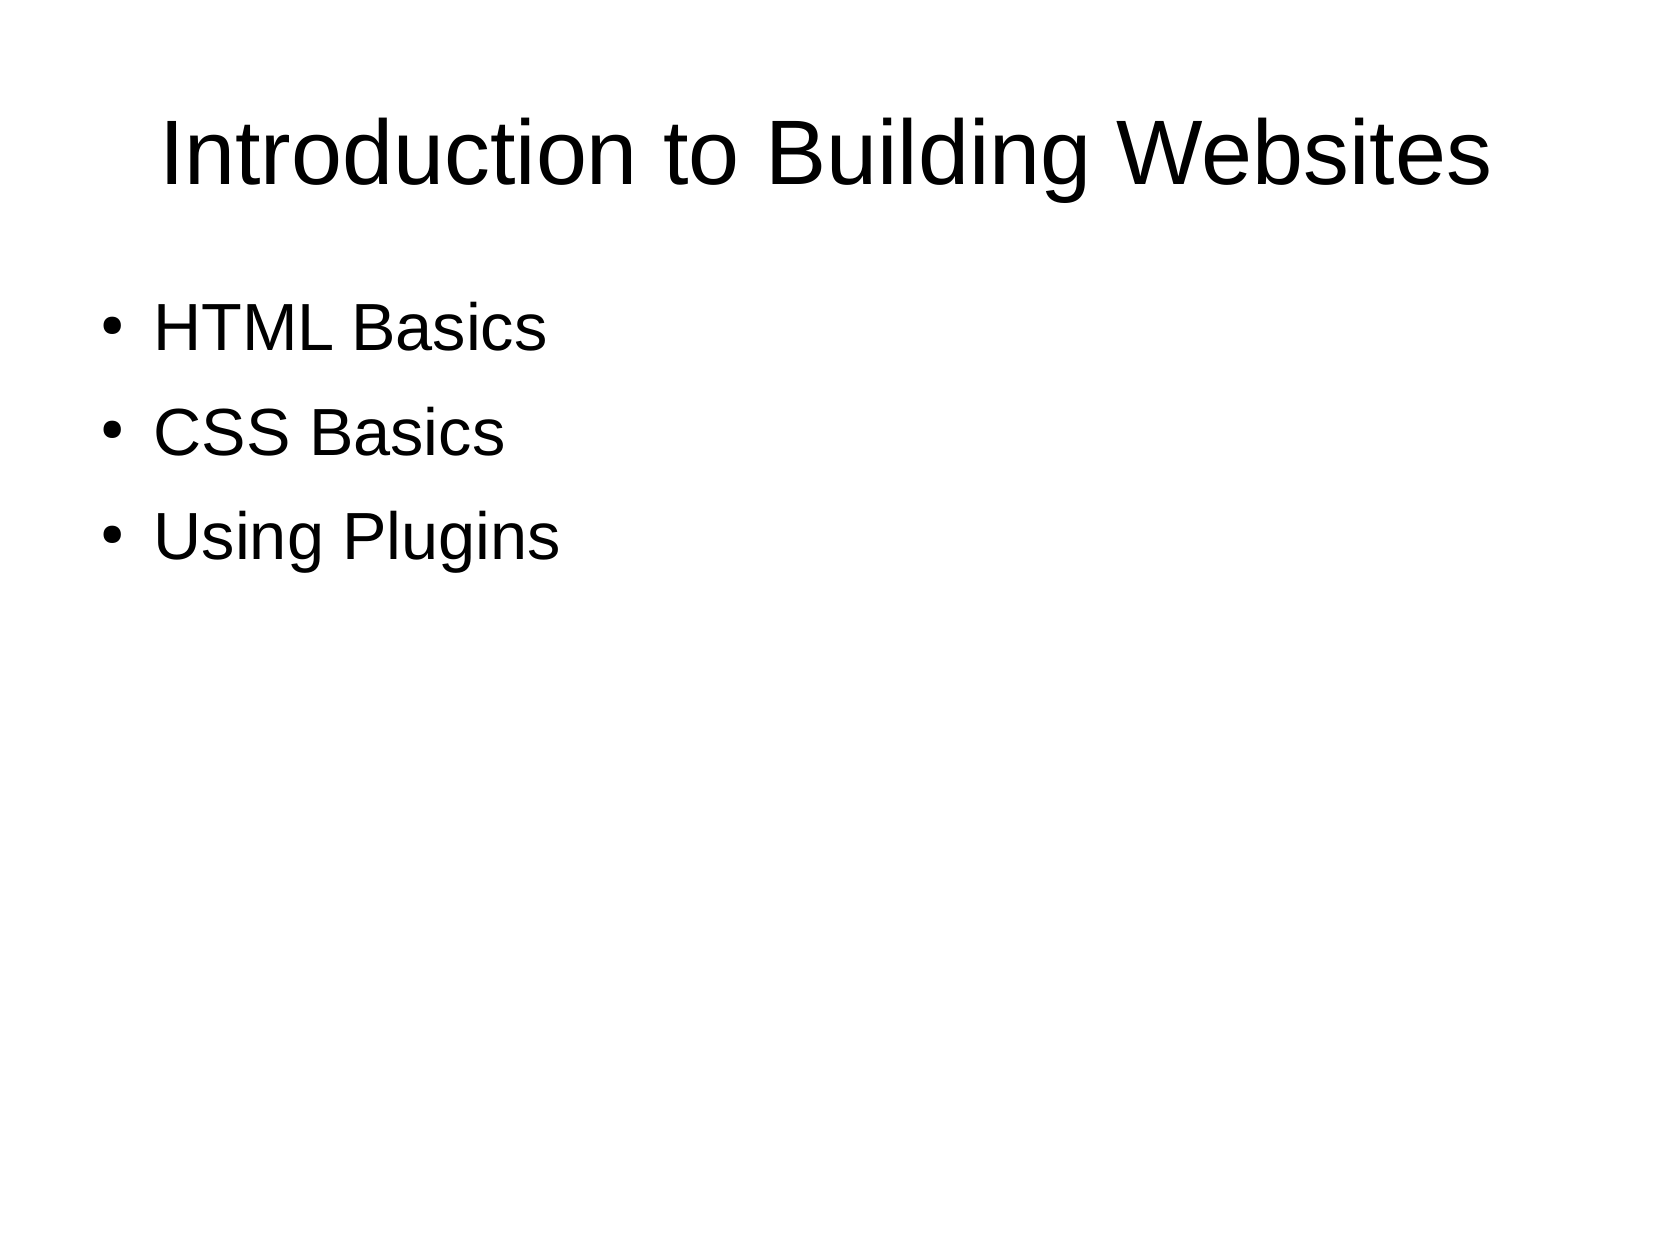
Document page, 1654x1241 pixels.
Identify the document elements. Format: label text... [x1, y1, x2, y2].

list HTML Basics CSS Basics Using Plugins [82, 290, 1571, 1010]
title Introduction to Building Websites [82, 49, 1571, 257]
